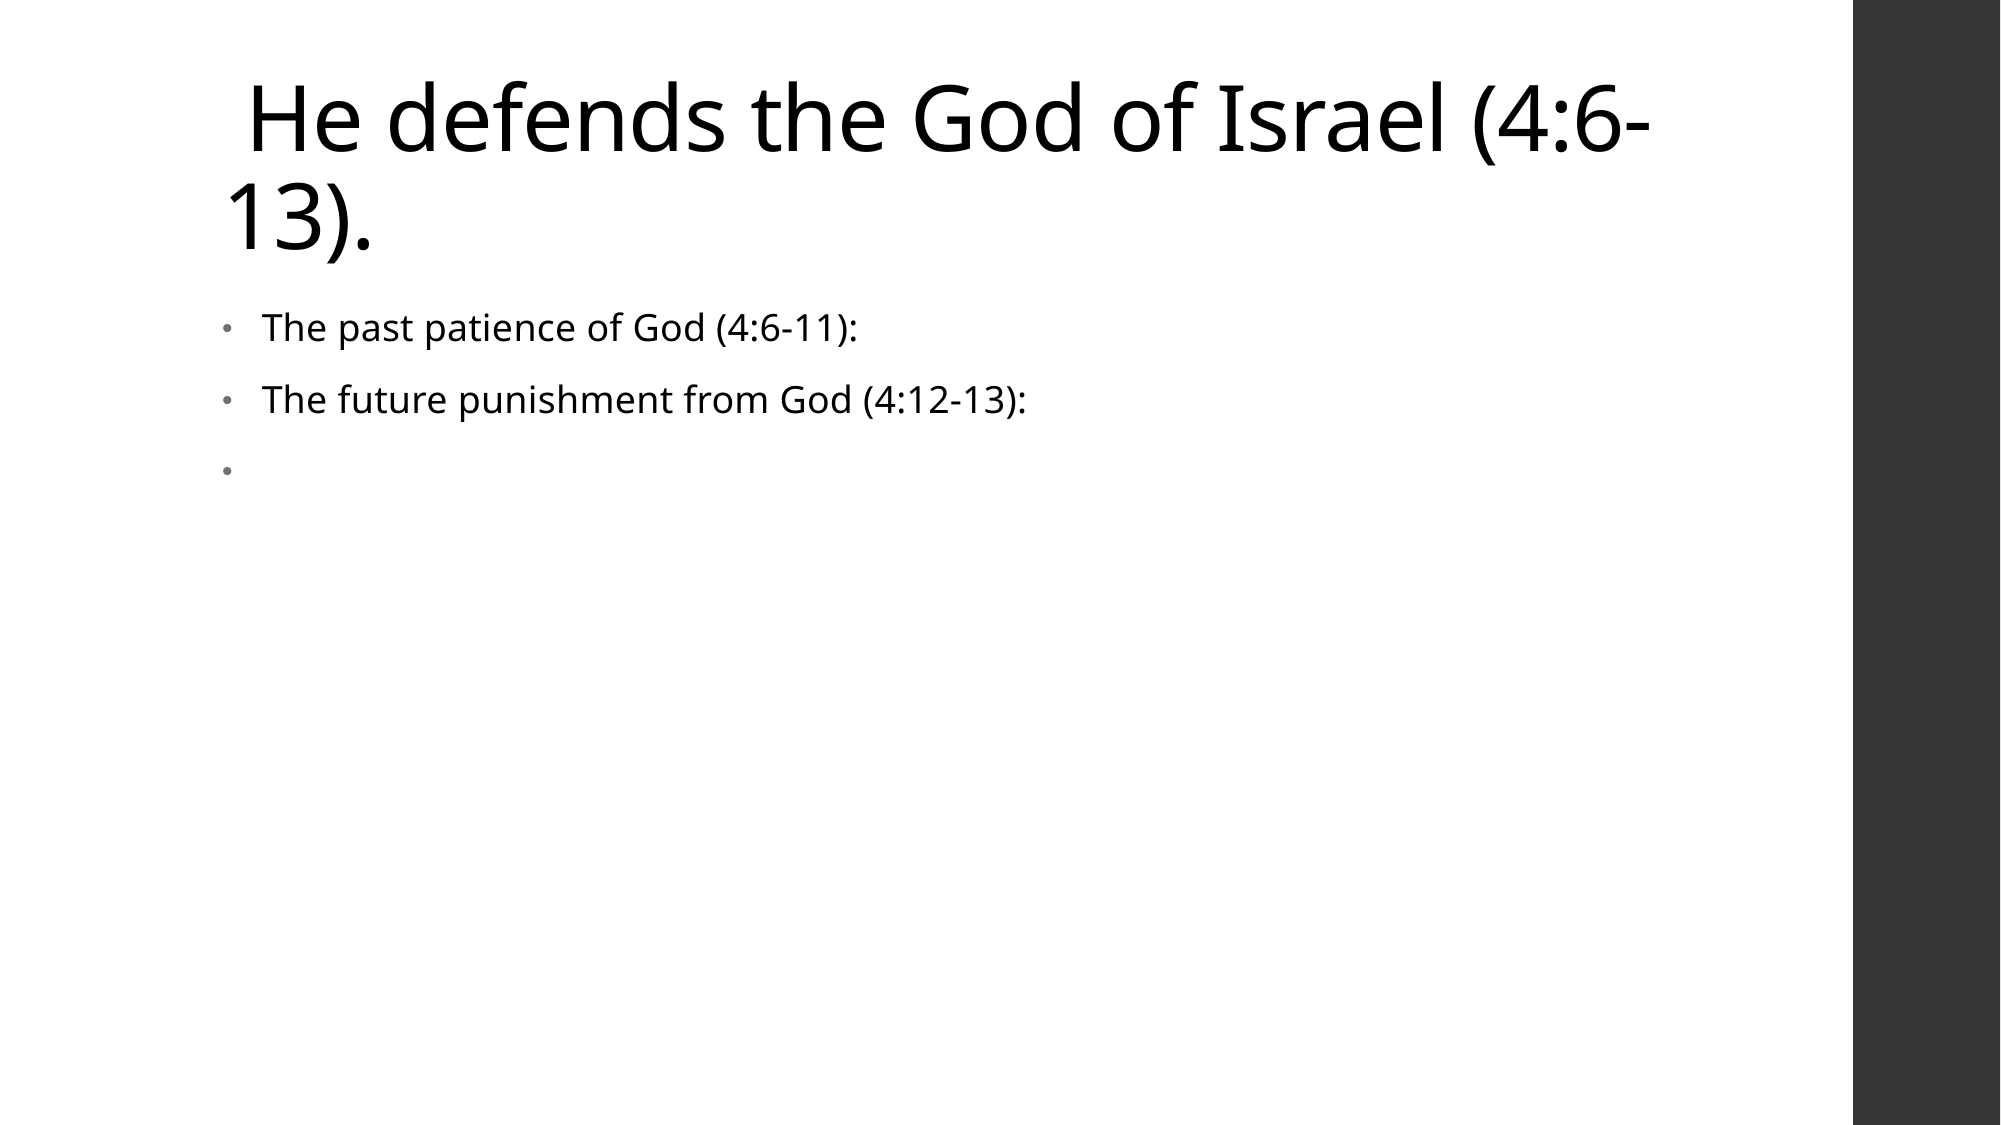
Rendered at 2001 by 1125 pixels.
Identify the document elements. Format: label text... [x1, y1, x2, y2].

title He defends the God of Israel (4:6-13). [206, 60, 1797, 278]
list The past patience of God (4:6-11): The future punishment from God (4:12-13): [206, 299, 1617, 1014]
